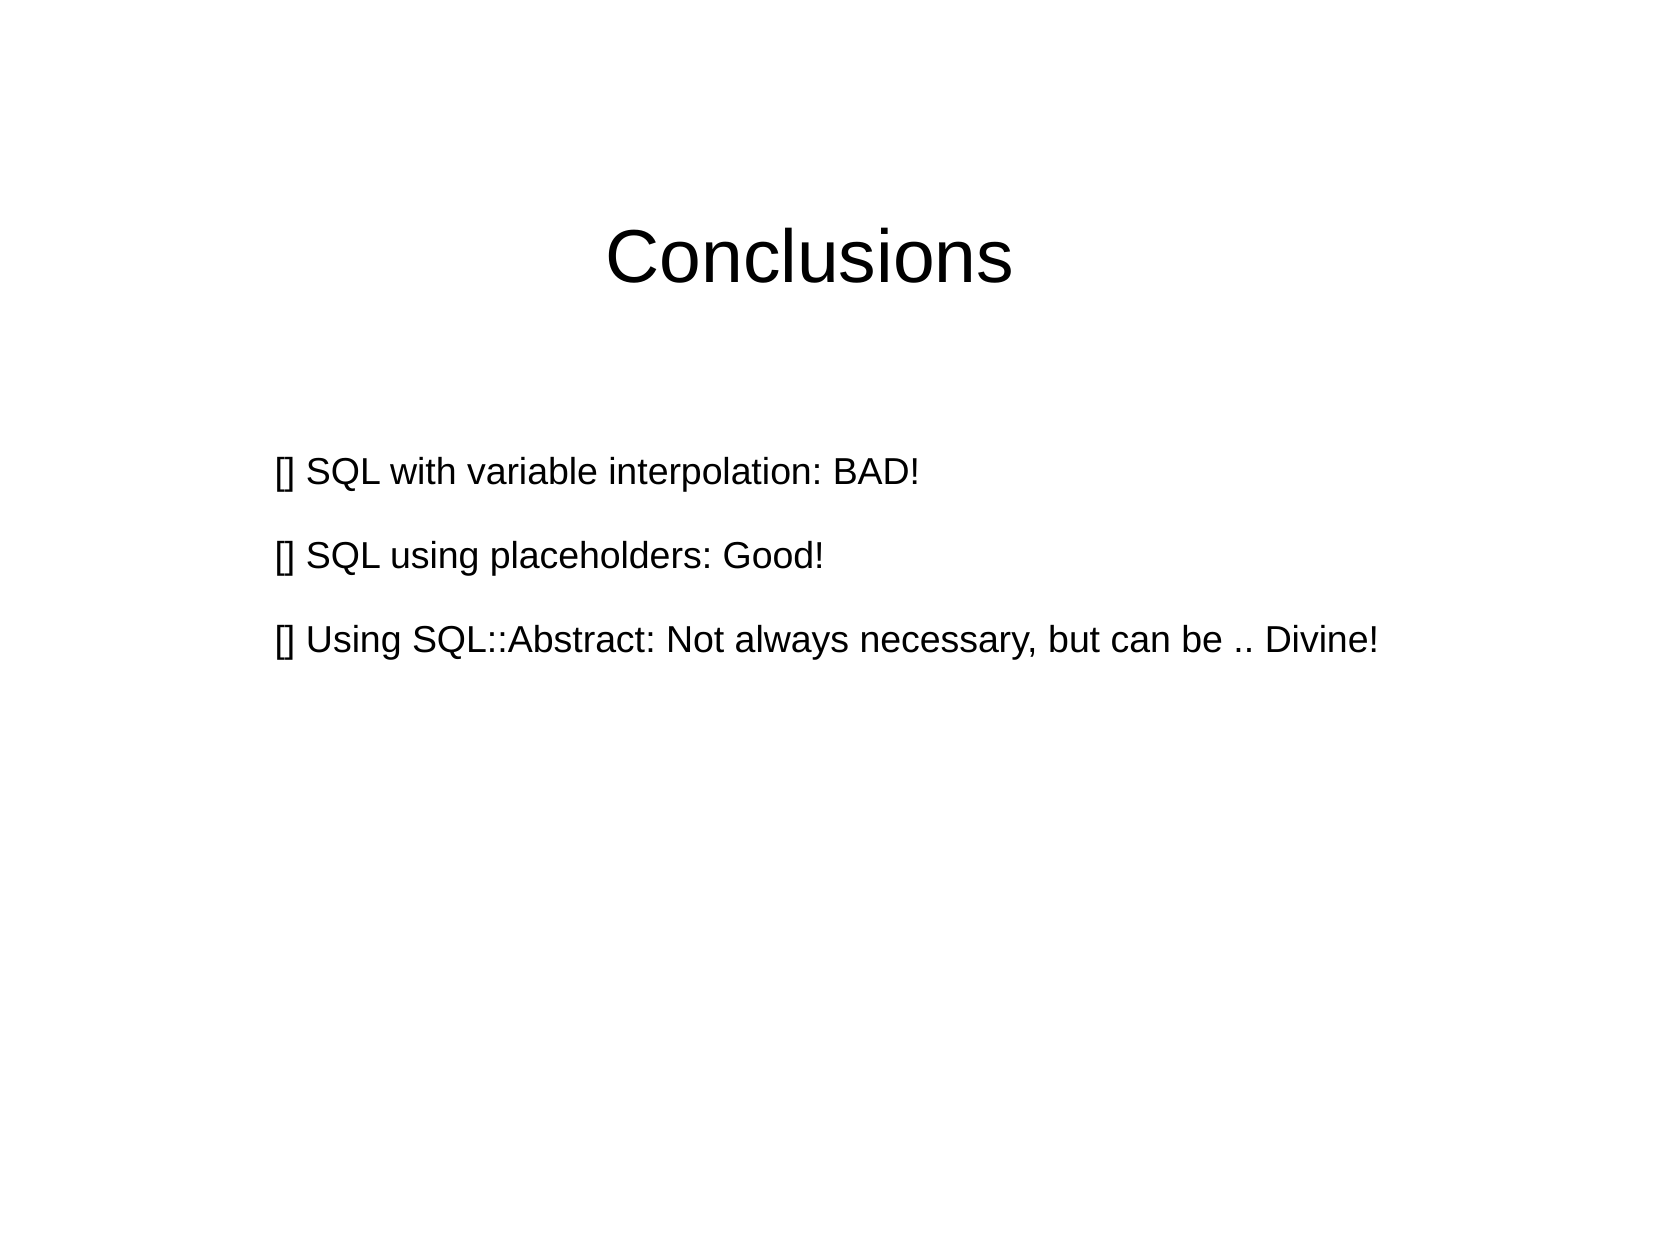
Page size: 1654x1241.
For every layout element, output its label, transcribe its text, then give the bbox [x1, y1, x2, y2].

text_box [] SQL with variable interpolation: BAD! [] SQL using placeholders: Good! [] Using SQL::Abstract: Not always necessary, but can be .. Divine! [259, 442, 1395, 674]
text_box Conclusions [590, 206, 1030, 308]
